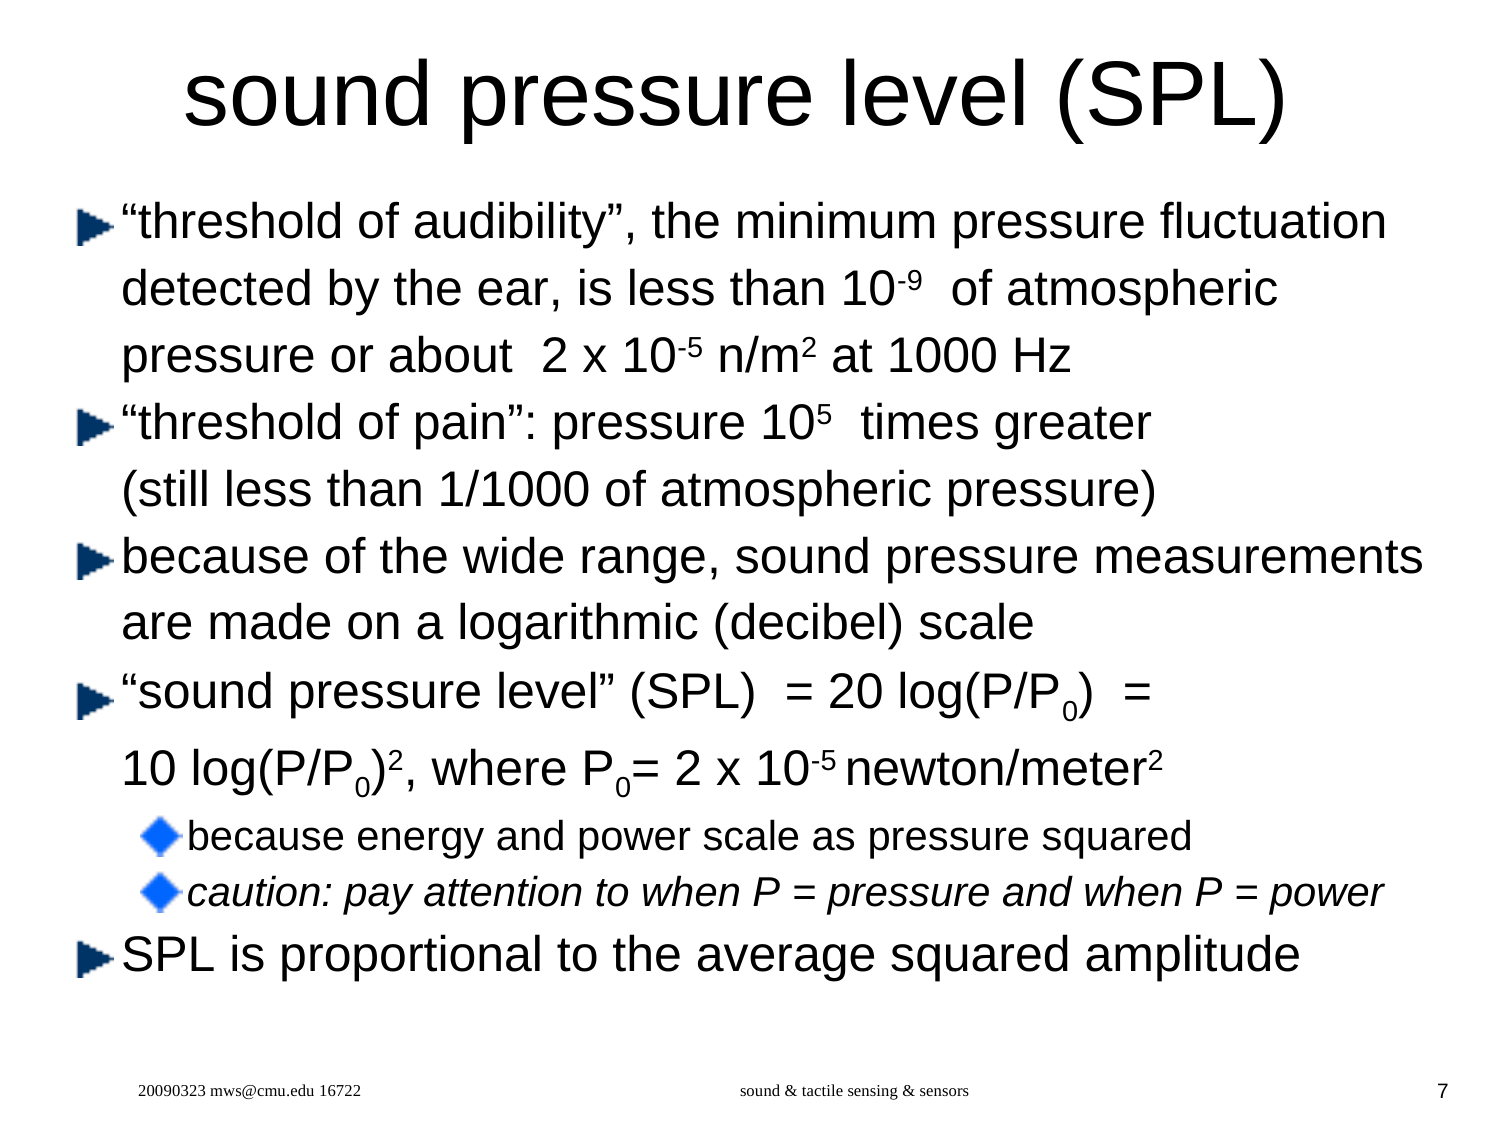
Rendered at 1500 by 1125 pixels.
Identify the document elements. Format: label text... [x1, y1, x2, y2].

list “threshold of audibility”, the minimum pressure fluctuation detected by the ear, is less than 10-9 of atmospheric pressure or about 2 x 10-5 n/m2 at 1000 Hz “threshold of pain”: pressure 105 times greater (still less than 1/1000 of atmospheric pressure) because of the wide range, sound pressure measurements are made on a logarithmic (decibel) scale “sound pressure level” (SPL) = 20 log(P/P0) = 10 log(P/P0)2, where P0= 2 x 10-5 newton/meter2 because energy and power scale as pressure squared caution: pay attention to when P = pressure and when P = power SPL is proportional to the average squared amplitude [50, 174, 1450, 1013]
title sound pressure level (SPL) [112, 34, 1388, 153]
